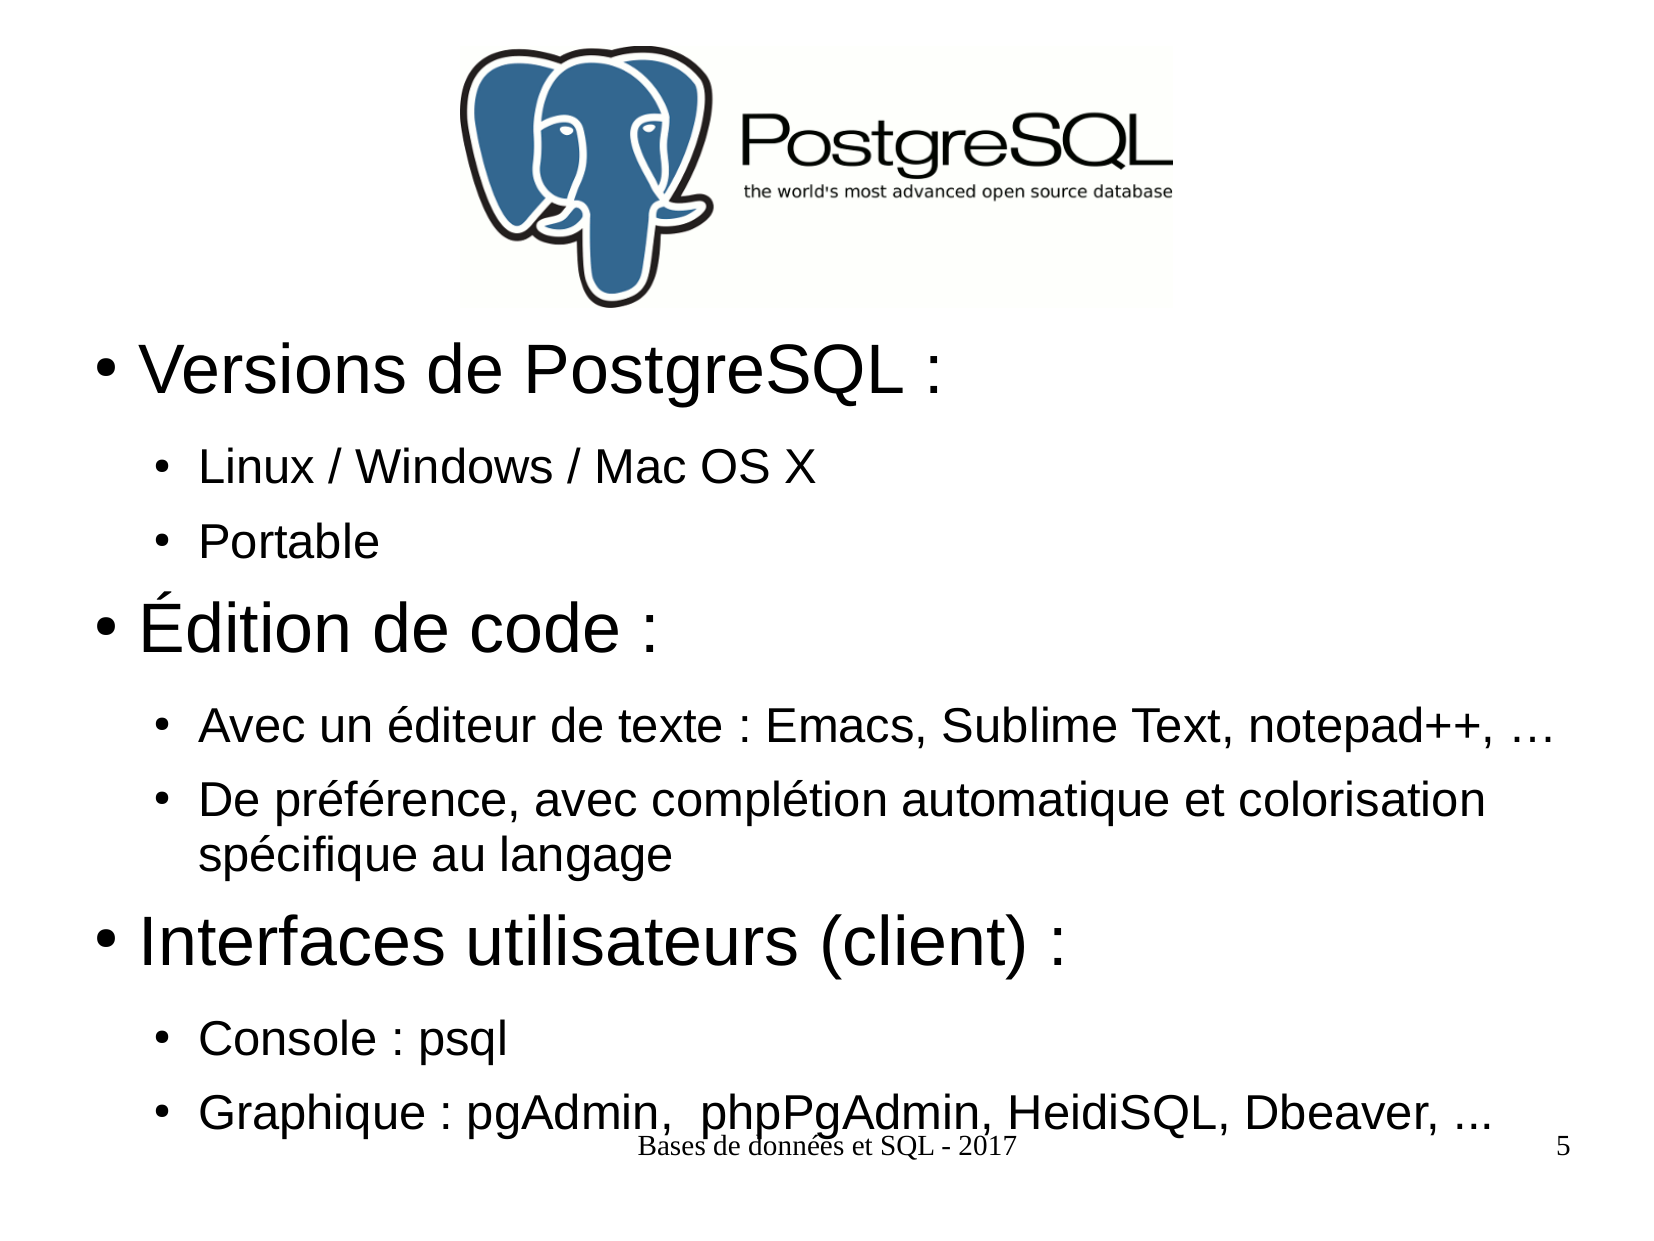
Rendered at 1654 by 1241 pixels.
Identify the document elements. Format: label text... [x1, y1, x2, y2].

picture [460, 46, 1173, 308]
list Versions de PostgreSQL : Linux / Windows / Mac OS X Portable Édition de code : Avec un éditeur de texte : Emacs, Sublime Text, notepad++, … De préférence, avec complétion automatique et colorisation spécifique au langage Interfaces utilisateurs (client) : Console : psql Graphique : pgAdmin, phpPgAdmin, HeidiSQL, Dbeaver, ... [79, 330, 1568, 1150]
